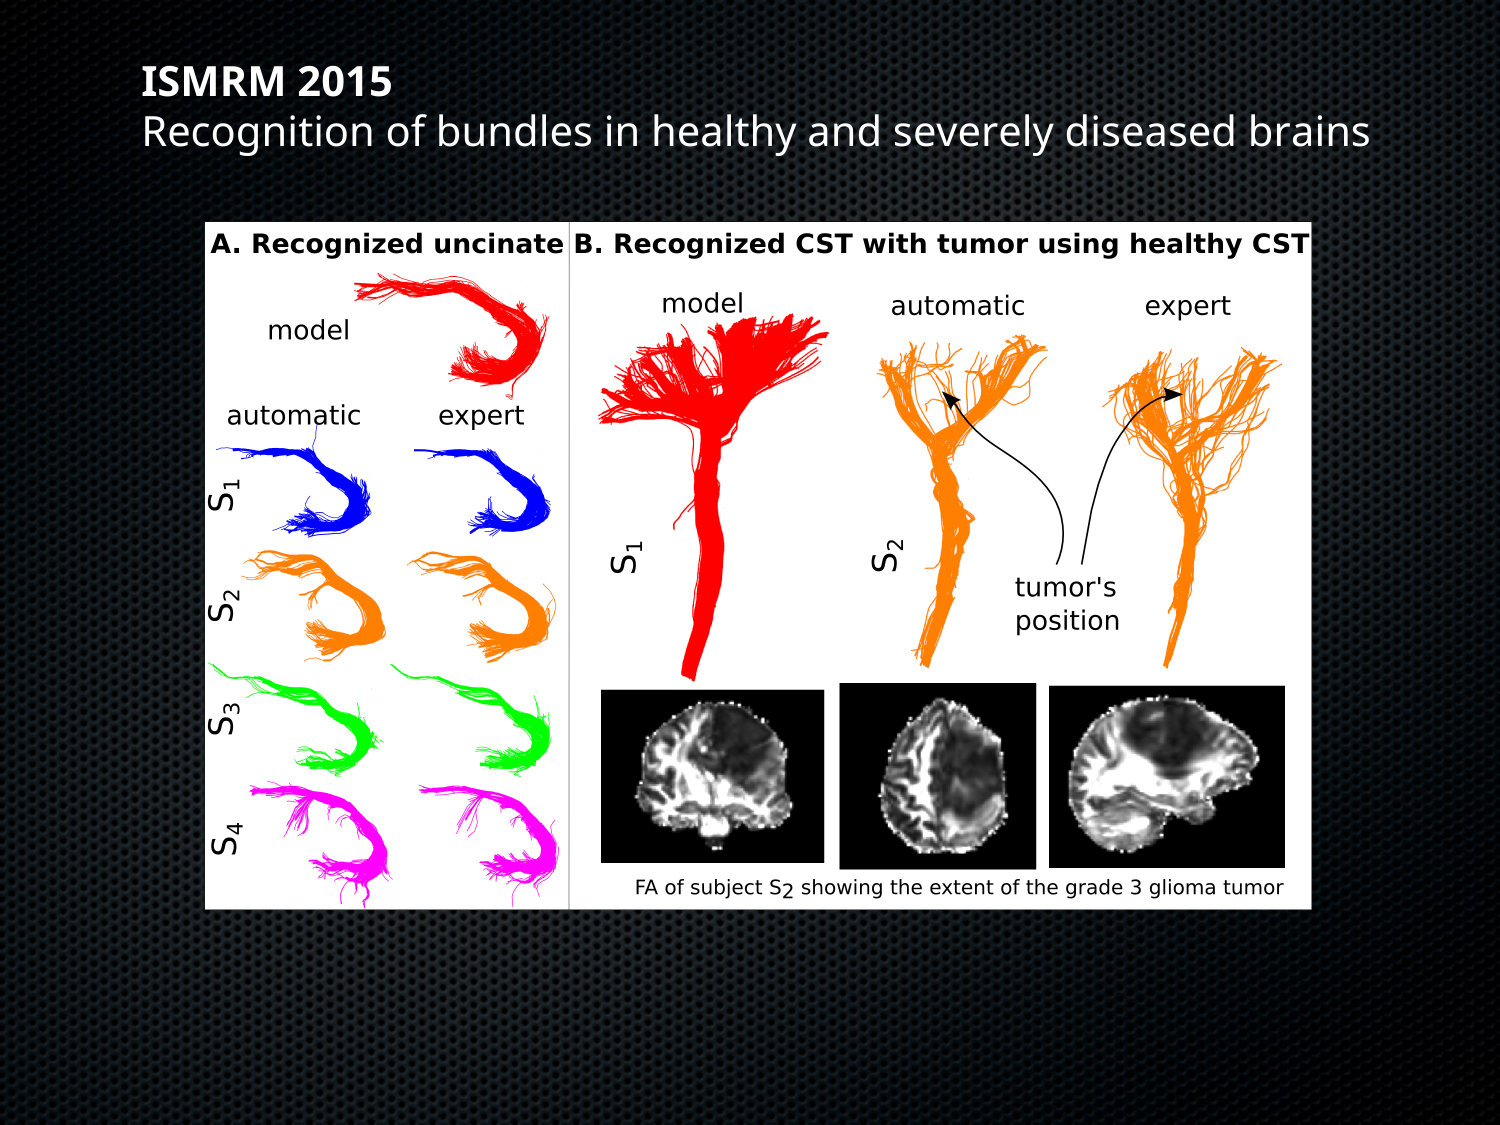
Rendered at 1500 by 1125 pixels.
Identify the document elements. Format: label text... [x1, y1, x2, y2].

picture [0, 0, 1500, 1125]
text_box ISMRM 2015 Recognition of bundles in healthy and severely diseased brains [126, 47, 1477, 163]
